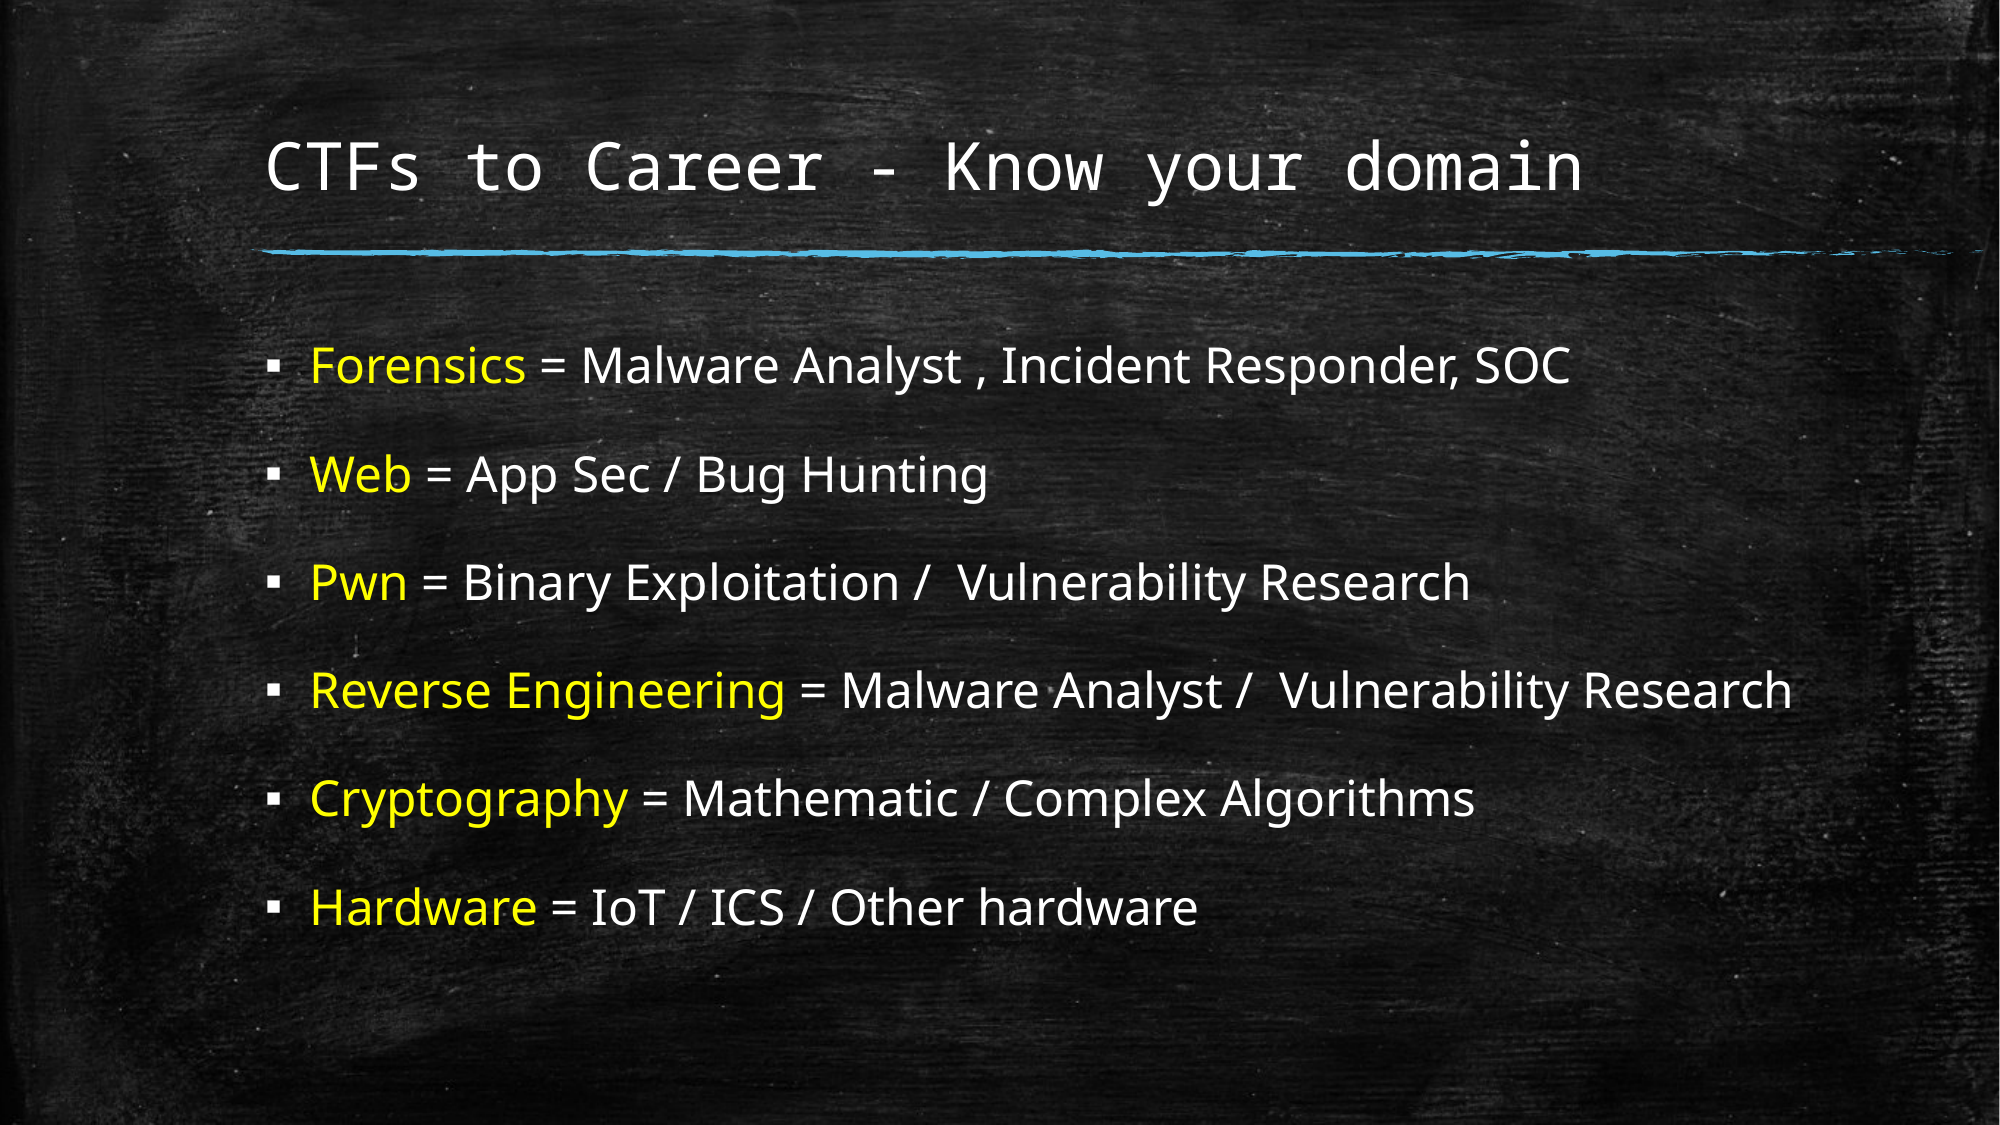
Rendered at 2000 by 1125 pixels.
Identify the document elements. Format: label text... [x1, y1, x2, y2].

title CTFs to Career - Know your domain [249, 45, 1750, 213]
list Forensics = Malware Analyst , Incident Responder, SOC Web = App Sec / Bug Hunting Pwn = Binary Exploitation / Vulnerability Research Reverse Engineering = Malware Analyst / Vulnerability Research Cryptography = Mathematic / Complex Algorithms Hardware = IoT / ICS / Other hardware [249, 314, 1816, 975]
